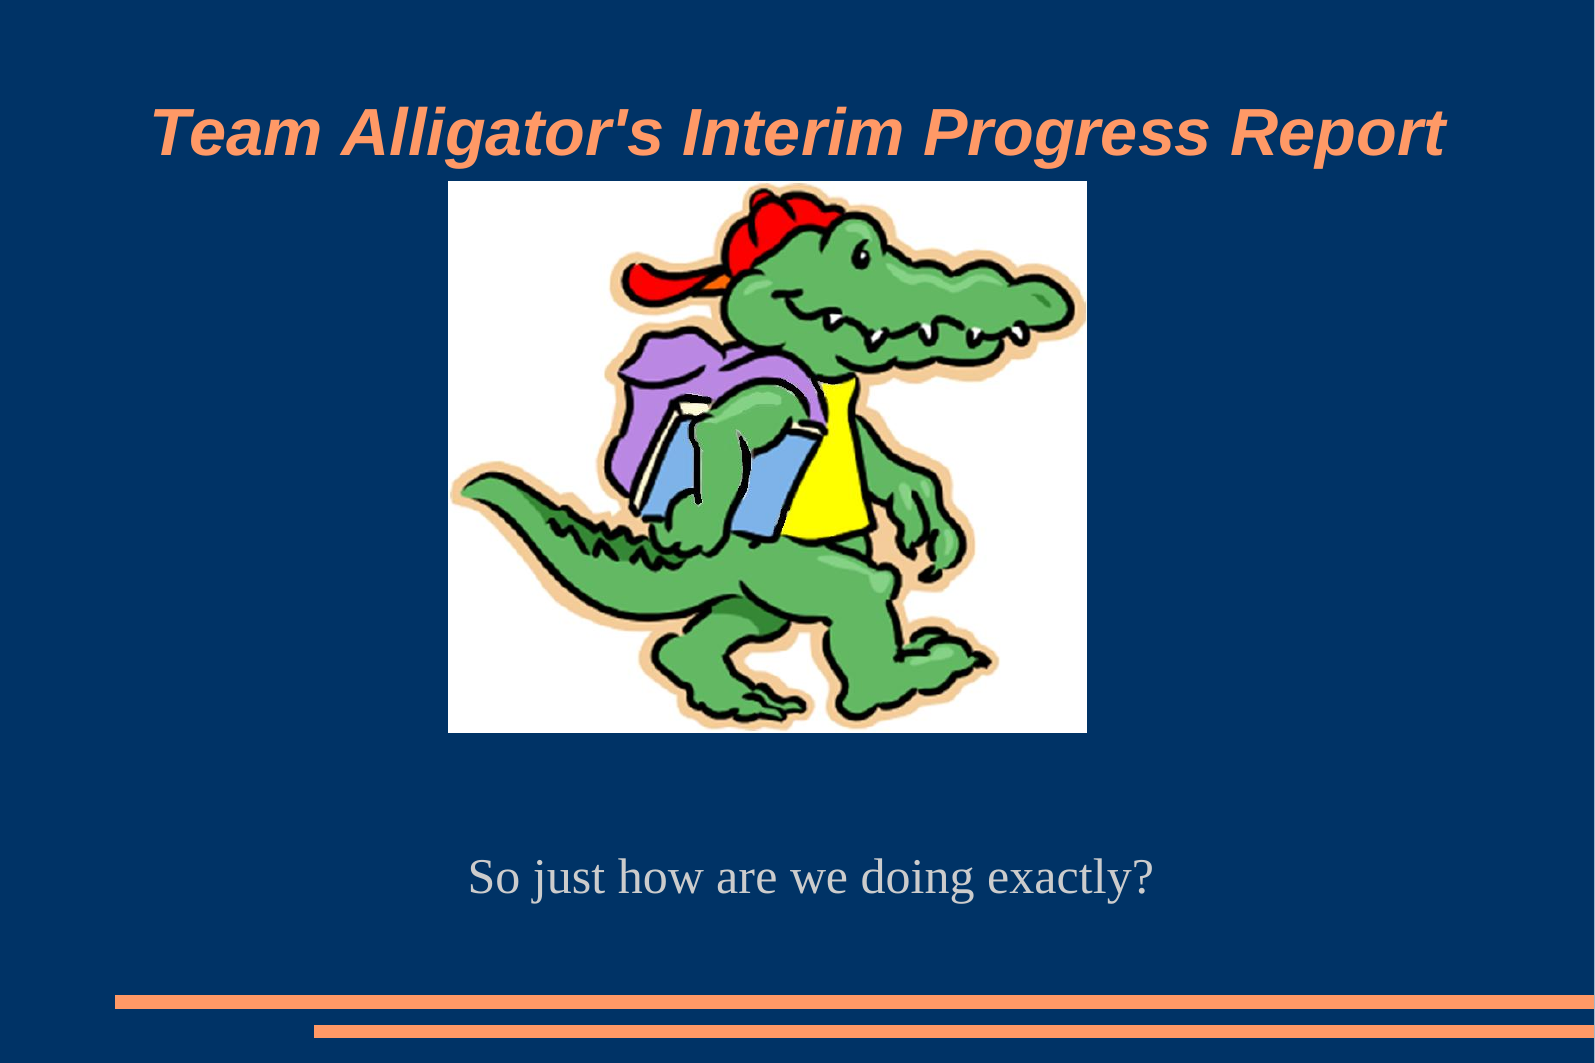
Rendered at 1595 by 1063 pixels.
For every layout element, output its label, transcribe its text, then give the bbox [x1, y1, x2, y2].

subtitle So just how are we doing exactly? [117, 767, 1505, 981]
title Team Alligator's Interim Progress Report [117, 39, 1479, 218]
picture [448, 181, 1087, 733]
